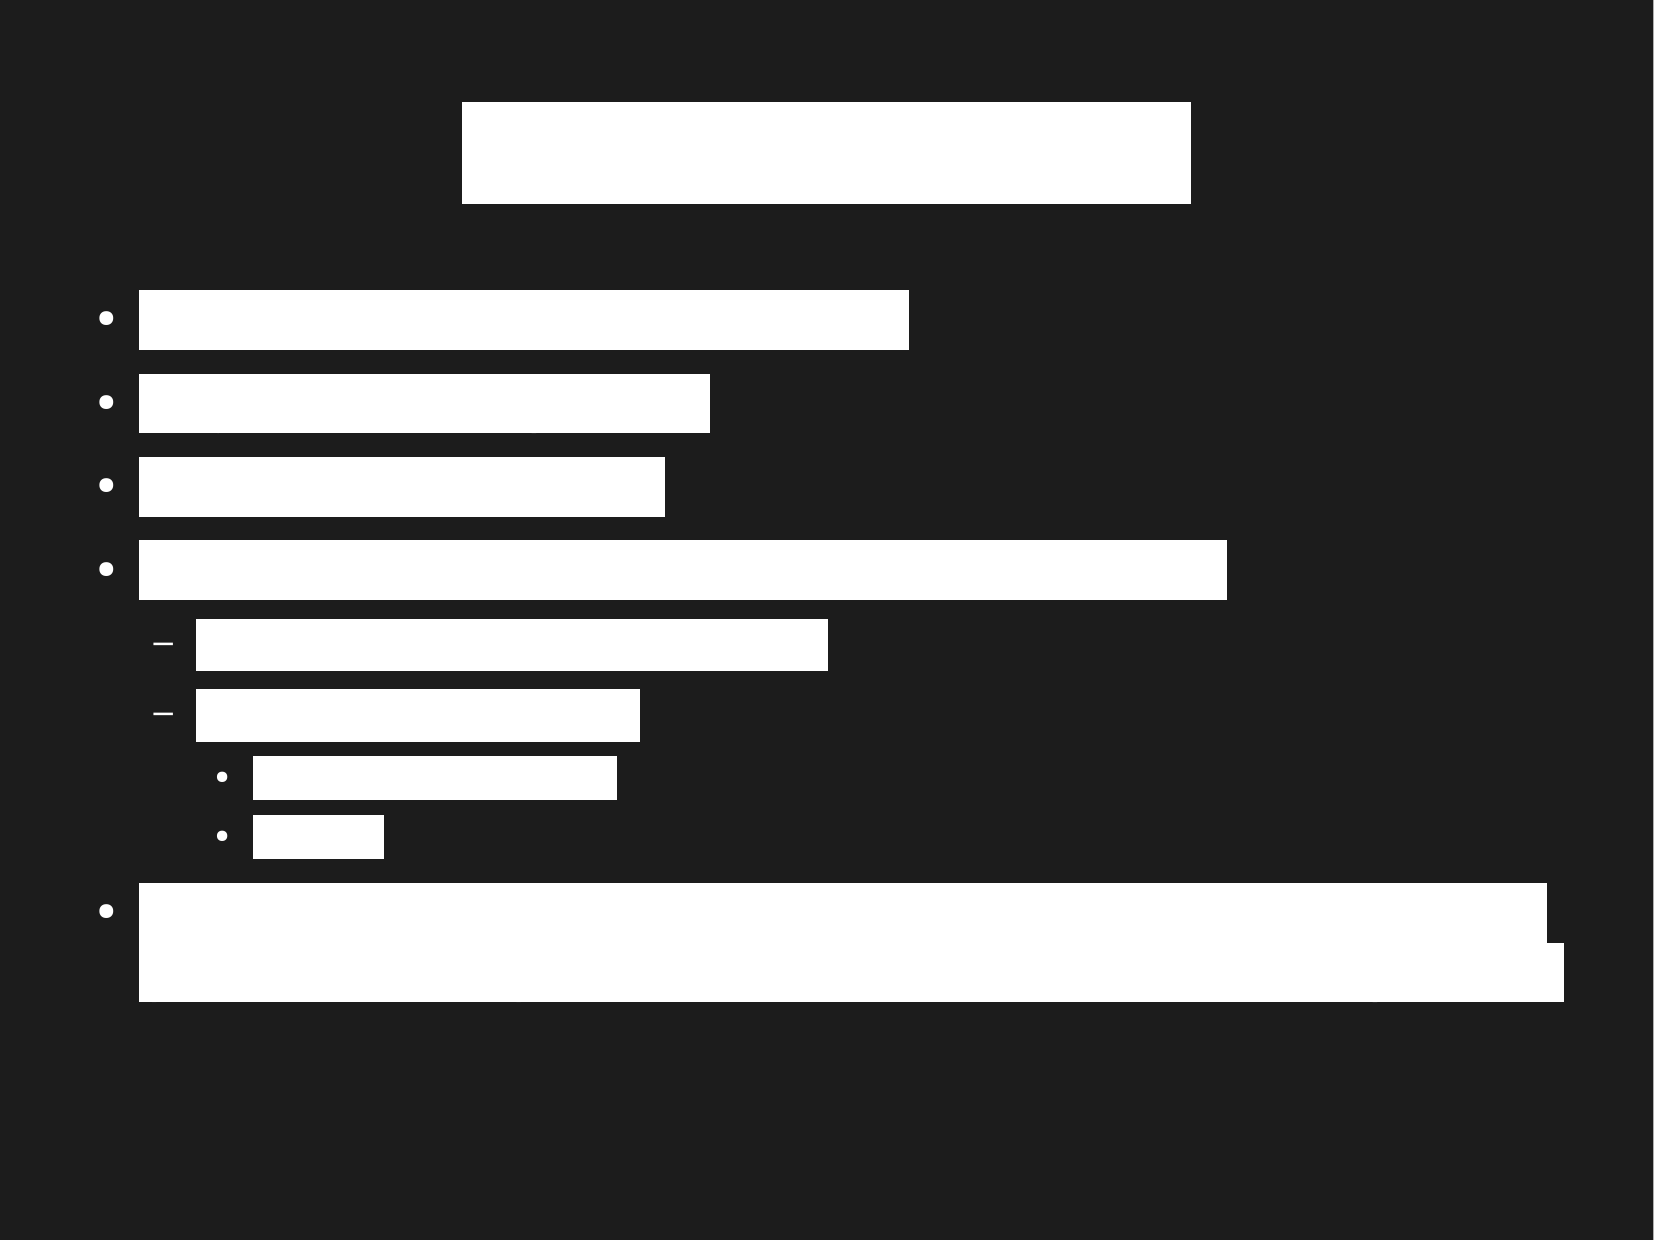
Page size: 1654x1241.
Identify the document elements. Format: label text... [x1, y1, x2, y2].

list Set: Collection of distinct objects Bag: Set with duplicates String: Bag with order. Language: Set of strings following a grammar. Alphabet: Digits, A-Z, Unicode. Language examples: Calculator arithmetic English Grammar: Set of rules explaining what is part of a language (and what is not), and what the different elements represent. [82, 290, 1571, 1010]
title What is a Parser? [82, 49, 1571, 257]
